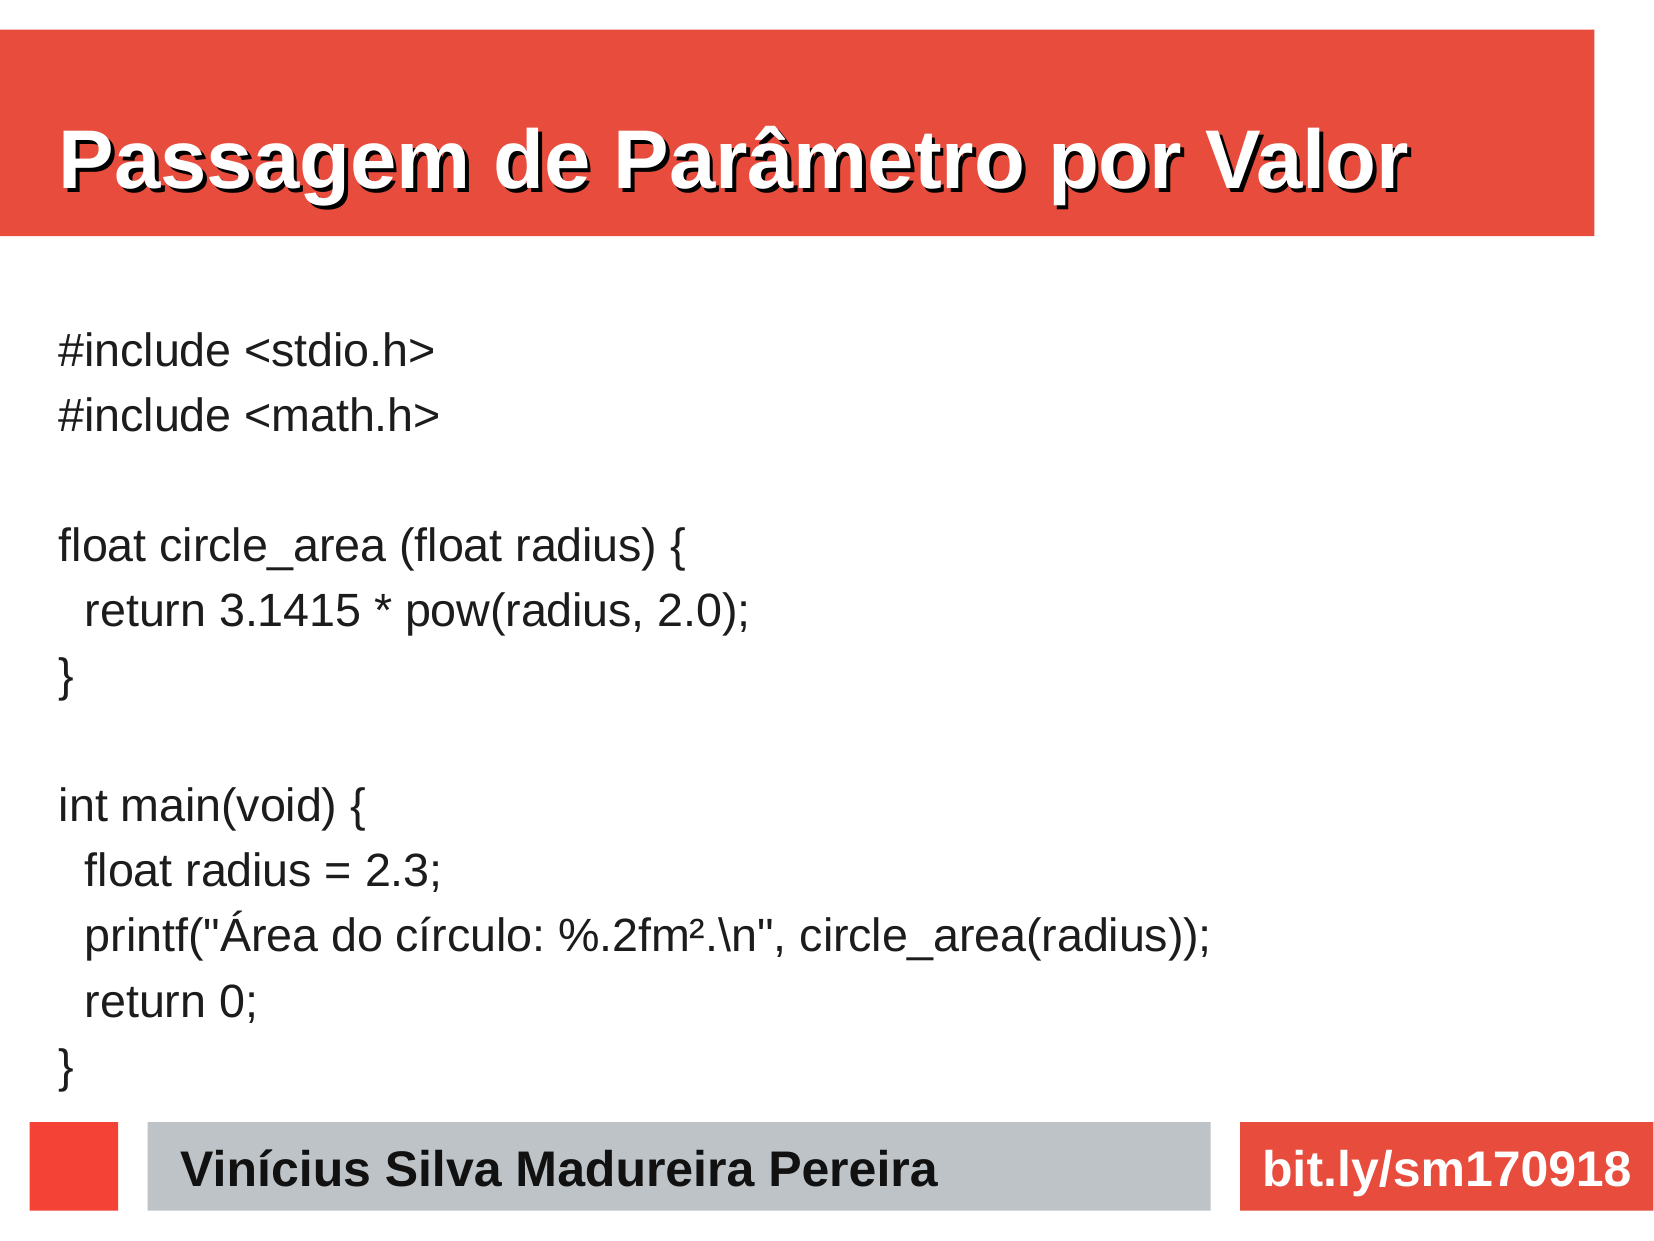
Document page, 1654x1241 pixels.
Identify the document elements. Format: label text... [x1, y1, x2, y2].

list #include <stdio.h> #include <math.h> float circle_area (float radius) { return 3.1415 * pow(radius, 2.0); } int main(void) { float radius = 2.3; printf("Área do círculo: %.2fm².\n", circle_area(radius)); return 0; } [59, 324, 1565, 1093]
title Passagem de Parâmetro por Valor [59, 35, 1595, 207]
text_box bit.ly/sm170918 [1228, 1133, 1654, 1205]
text_box Vinícius Silva Madureira Pereira [165, 1133, 1170, 1205]
